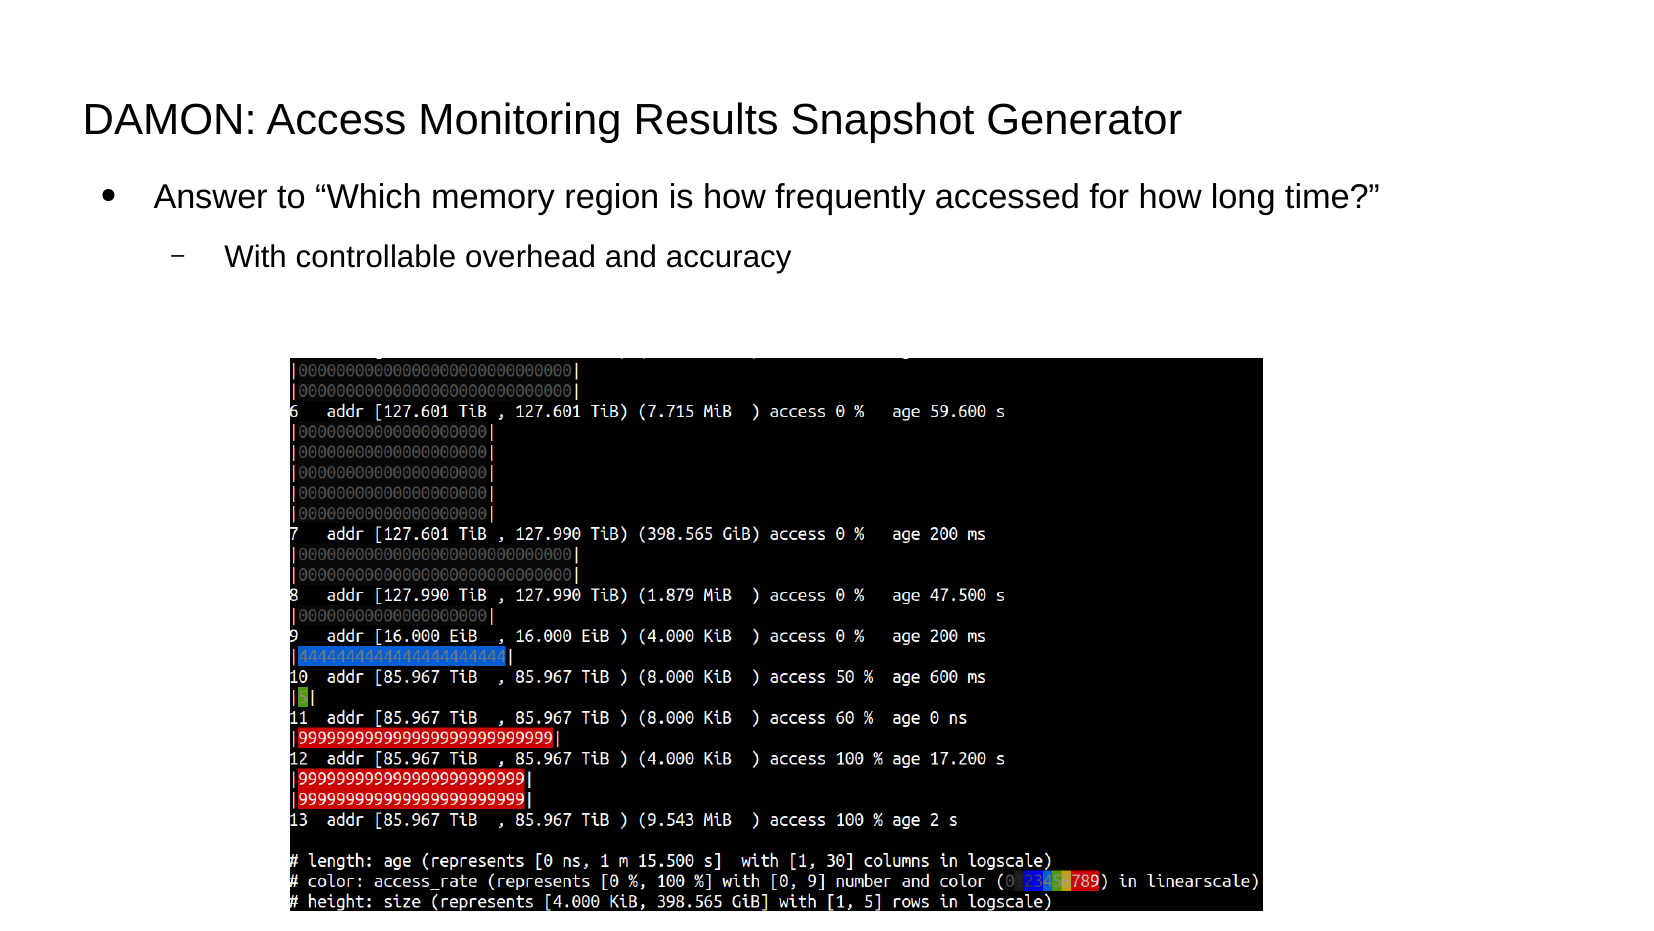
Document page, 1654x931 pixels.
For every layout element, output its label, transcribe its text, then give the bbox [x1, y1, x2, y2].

title DAMON: Access Monitoring Results Snapshot Generator [82, 81, 1571, 157]
list Answer to “Which memory region is how frequently accessed for how long time?” With controllable overhead and accuracy [82, 177, 1571, 833]
picture [290, 358, 1263, 911]
